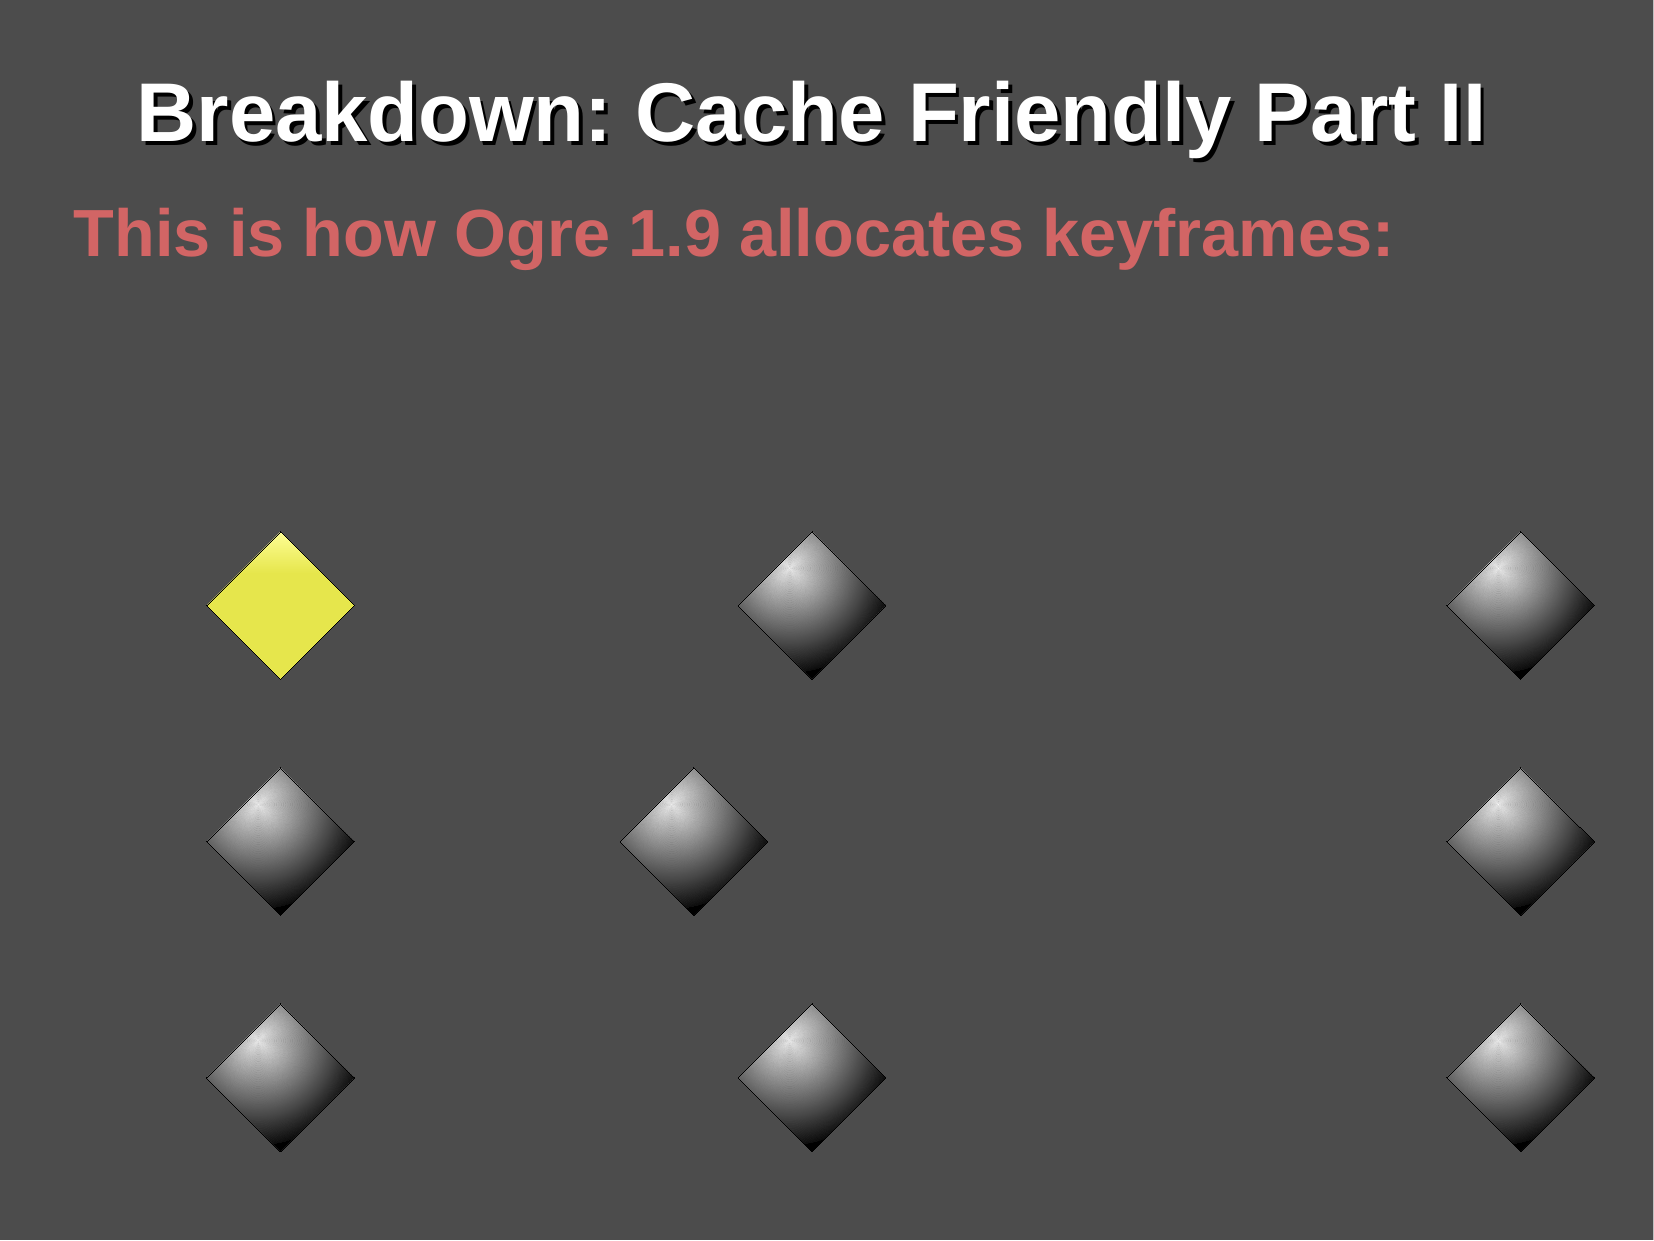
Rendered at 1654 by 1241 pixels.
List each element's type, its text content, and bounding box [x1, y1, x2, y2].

text_box [206, 767, 355, 916]
text_box [738, 1003, 886, 1152]
text_box [1446, 767, 1595, 916]
text_box This is how Ogre 1.9 allocates keyframes: [59, 188, 1565, 279]
text_box [206, 1003, 355, 1152]
text_box [620, 767, 768, 916]
text_box [206, 531, 355, 680]
text_box [1446, 1003, 1595, 1152]
text_box Breakdown: Cache Friendly Part II [88, 59, 1536, 168]
text_box [1446, 531, 1595, 680]
text_box [738, 531, 886, 680]
